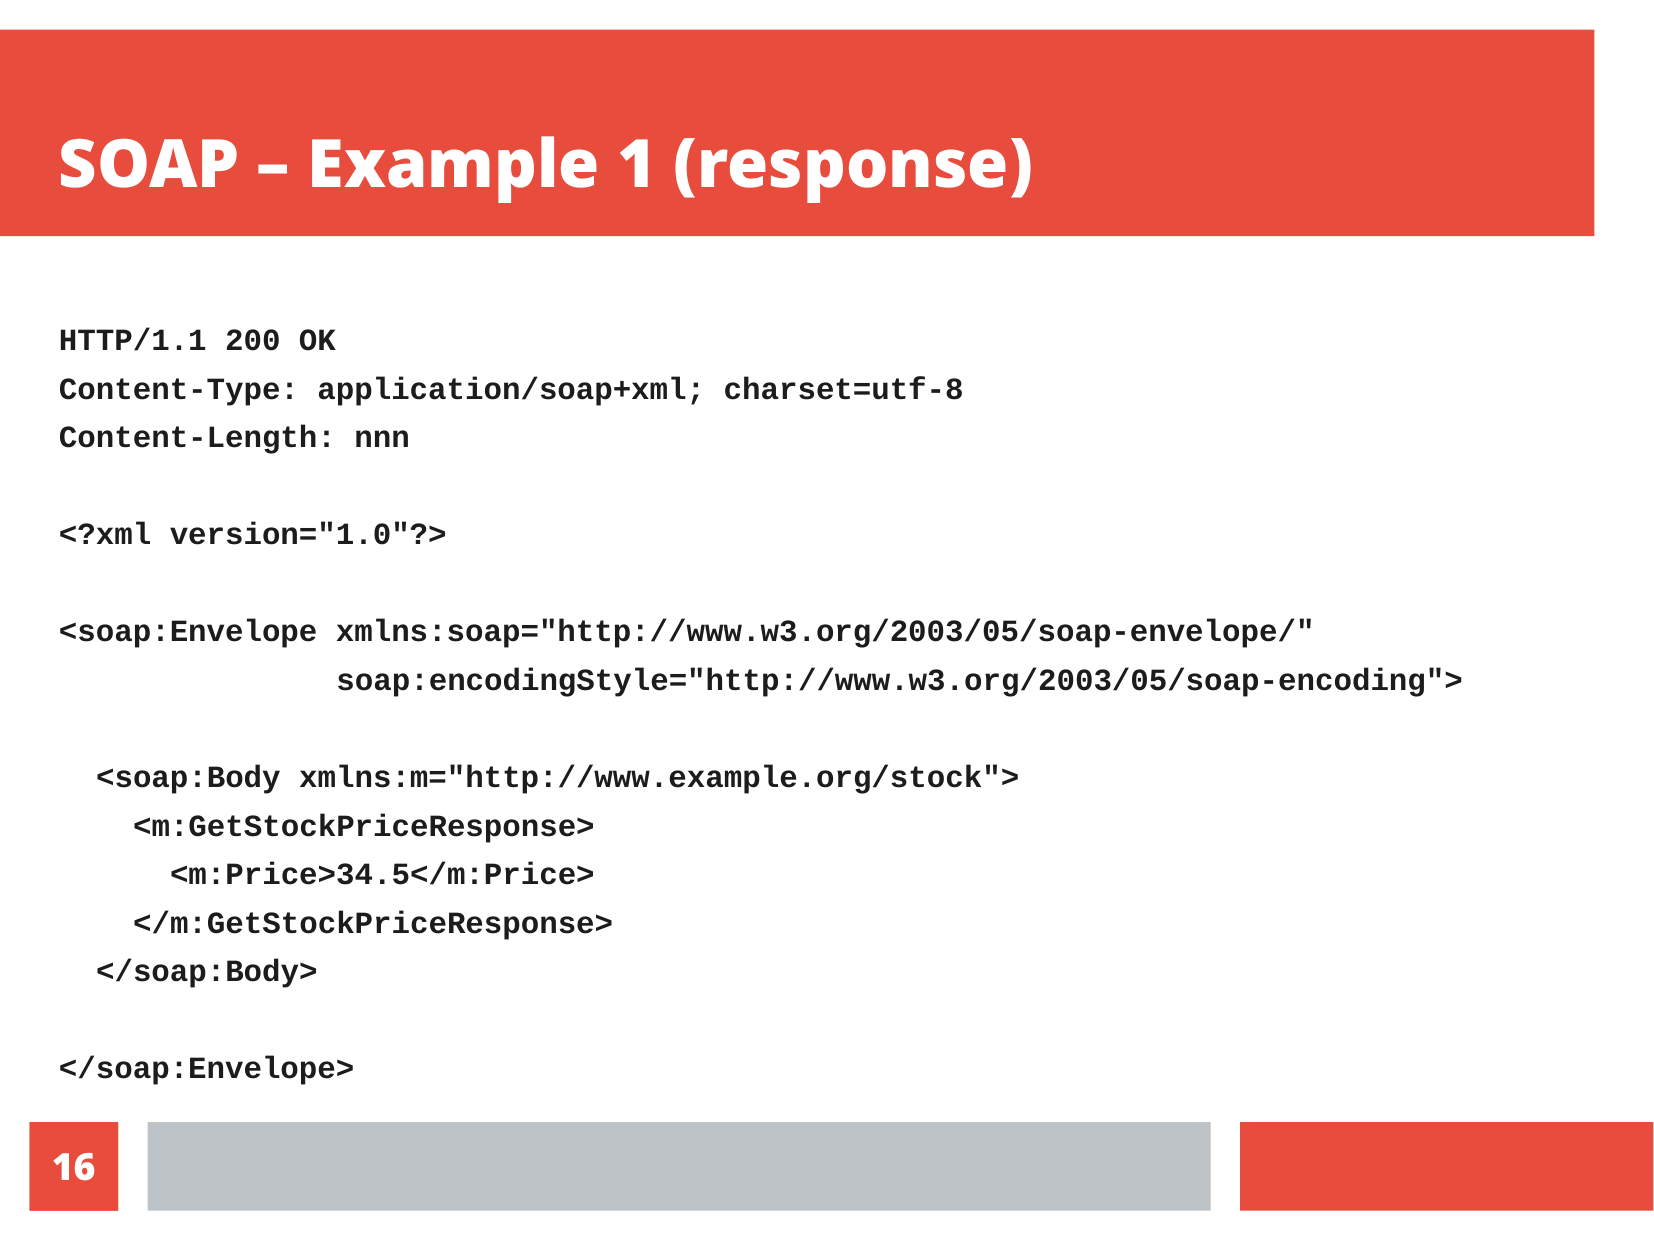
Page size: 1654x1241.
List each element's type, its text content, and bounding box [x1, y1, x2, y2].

title SOAP – Example 1 (response) [59, 59, 1595, 207]
list HTTP/1.1 200 OK Content-Type: application/soap+xml; charset=utf-8 Content-Length: nnn <?xml version="1.0"?> <soap:Envelope xmlns:soap="http://www.w3.org/2003/05/soap-envelope/" soap:encodingStyle="http://www.w3.org/2003/05/soap-encoding"> <soap:Body xmlns:m="http://www.example.org/stock"> <m:GetStockPriceResponse> <m:Price>34.5</m:Price> </m:GetStockPriceResponse> </soap:Body> </soap:Envelope> [59, 324, 1565, 1093]
